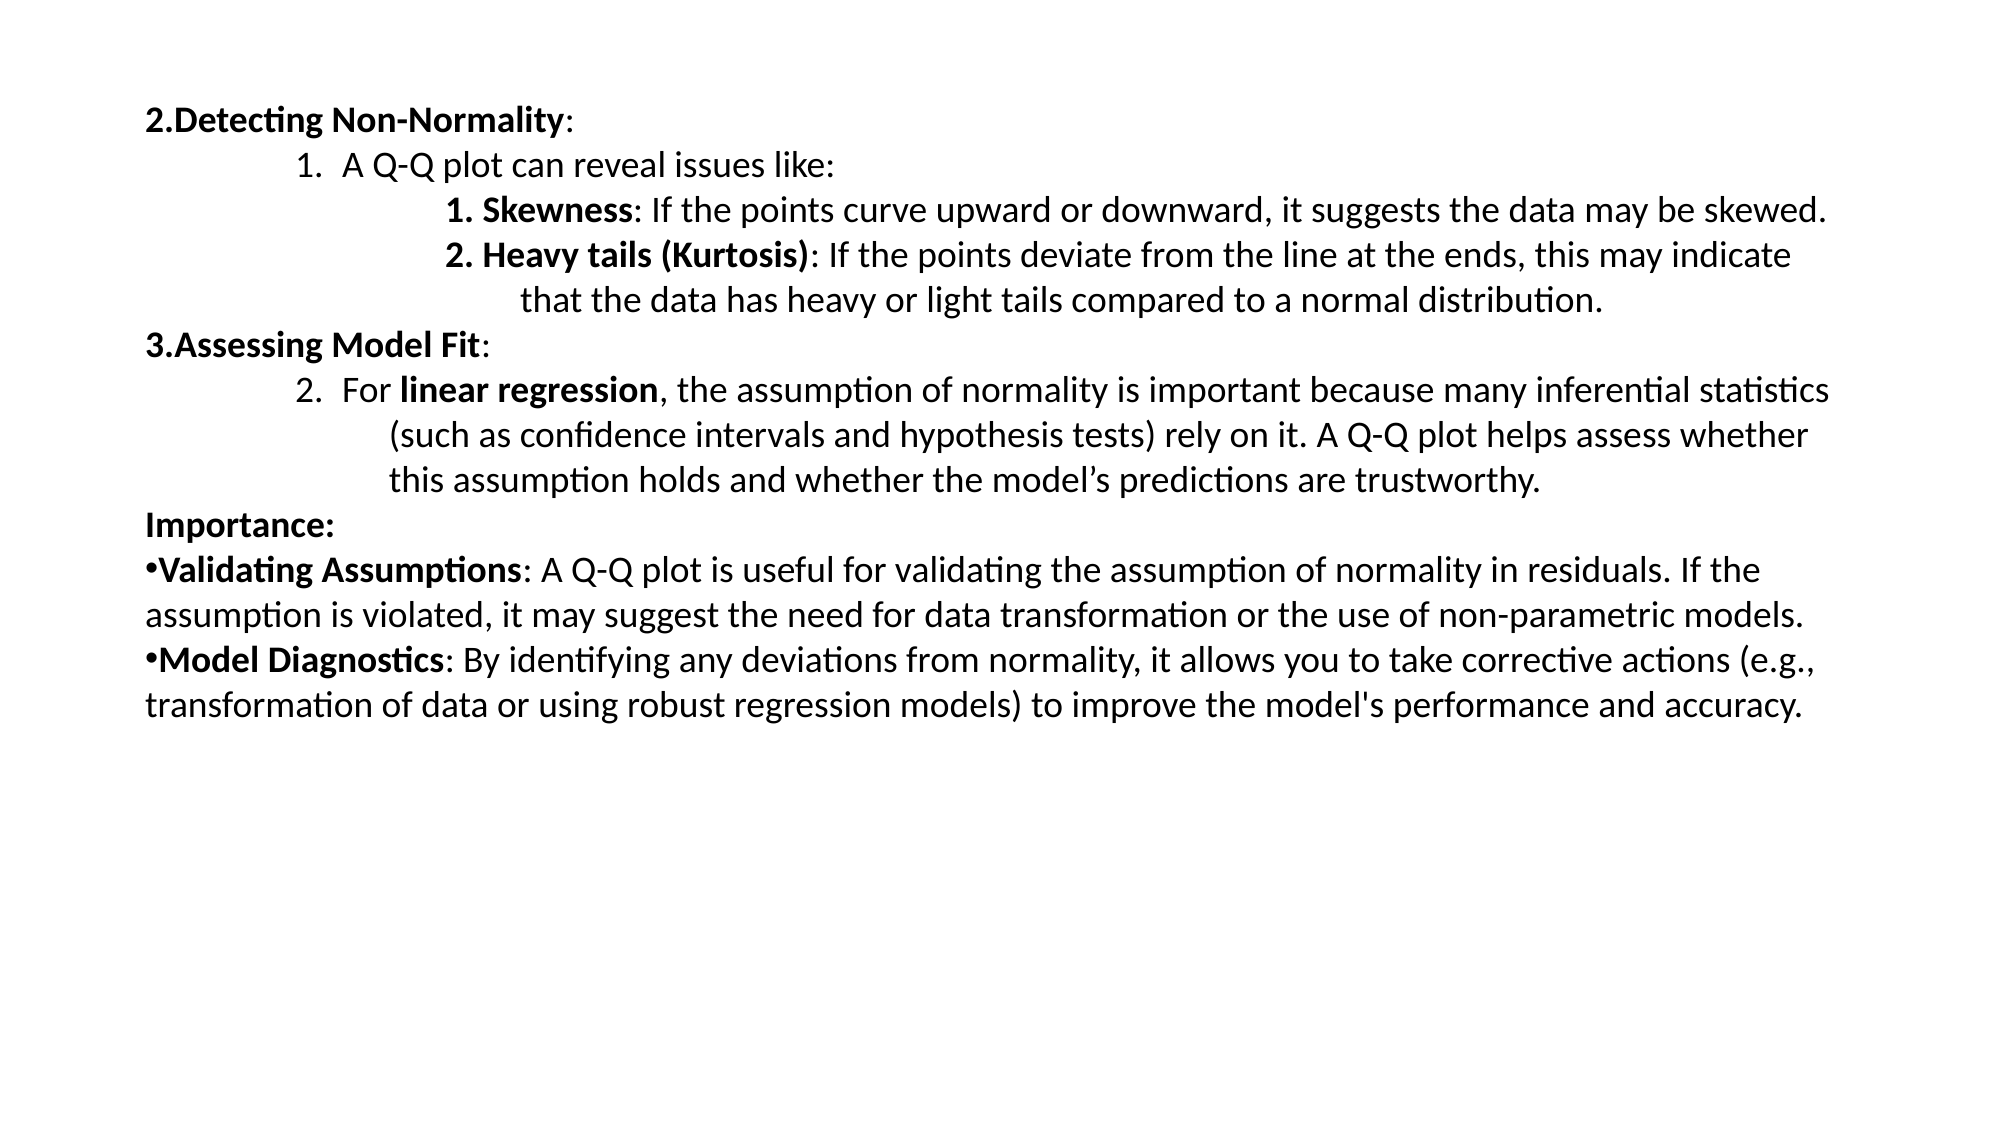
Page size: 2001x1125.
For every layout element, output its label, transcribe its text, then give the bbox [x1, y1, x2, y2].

text_box 2.Detecting Non-Normality: A Q-Q plot can reveal issues like: Skewness: If the points curve upward or downward, it suggests the data may be skewed. Heavy tails (Kurtosis): If the points deviate from the line at the ends, this may indicate that the data has heavy or light tails compared to a normal distribution. 3.Assessing Model Fit: For linear regression, the assumption of normality is important because many inferential statistics (such as confidence intervals and hypothesis tests) rely on it. A Q-Q plot helps assess whether this assumption holds and whether the model’s predictions are trustworthy. Importance: Validating Assumptions: A Q-Q plot is useful for validating the assumption of normality in residuals. If the assumption is violated, it may suggest the need for data transformation or the use of non-parametric models. Model Diagnostics: By identifying any deviations from normality, it allows you to take corrective actions (e.g., transformation of data or using robust regression models) to improve the model's performance and accuracy. [130, 87, 1868, 785]
